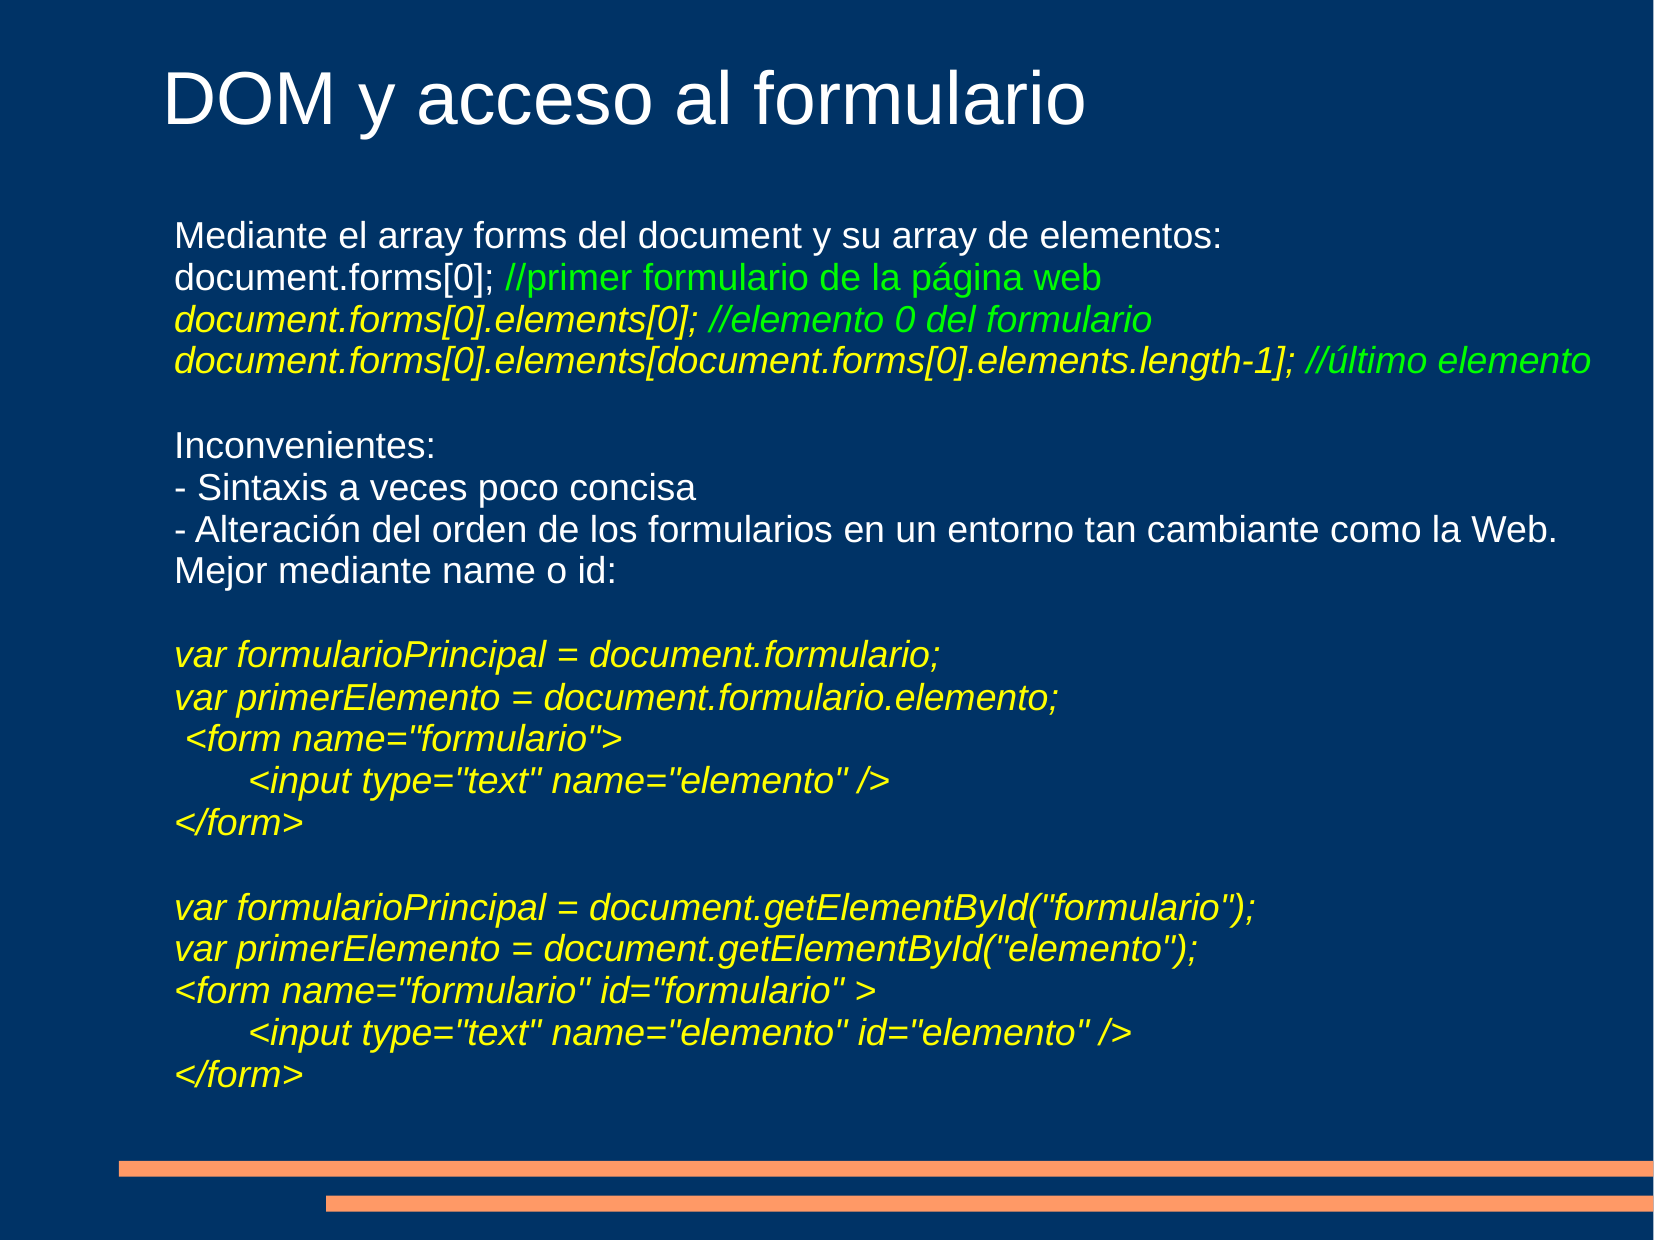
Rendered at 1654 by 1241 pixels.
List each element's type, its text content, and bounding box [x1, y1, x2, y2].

text_box DOM y acceso al formulario [147, 48, 1619, 148]
text_box Mediante el array forms del document y su array de elementos: document.forms[0]; //primer formulario de la página web document.forms[0].elements[0]; //elemento 0 del formulario document.forms[0].elements[document.forms[0].elements.length-1]; //último elemento Inconvenientes: - Sintaxis a veces poco concisa - Alteración del orden de los formularios en un entorno tan cambiante como la Web. Mejor mediante name o id: var formularioPrincipal = document.formulario; var primerElemento = document.formulario.elemento; <form name="formulario"> <input type="text" name="elemento" /> </form> var formularioPrincipal = document.getElementById("formulario"); var primerElemento = document.getElementById("elemento"); <form name="formulario" id="formulario" > <input type="text" name="elemento" id="elemento" /> </form> [159, 206, 1654, 1104]
